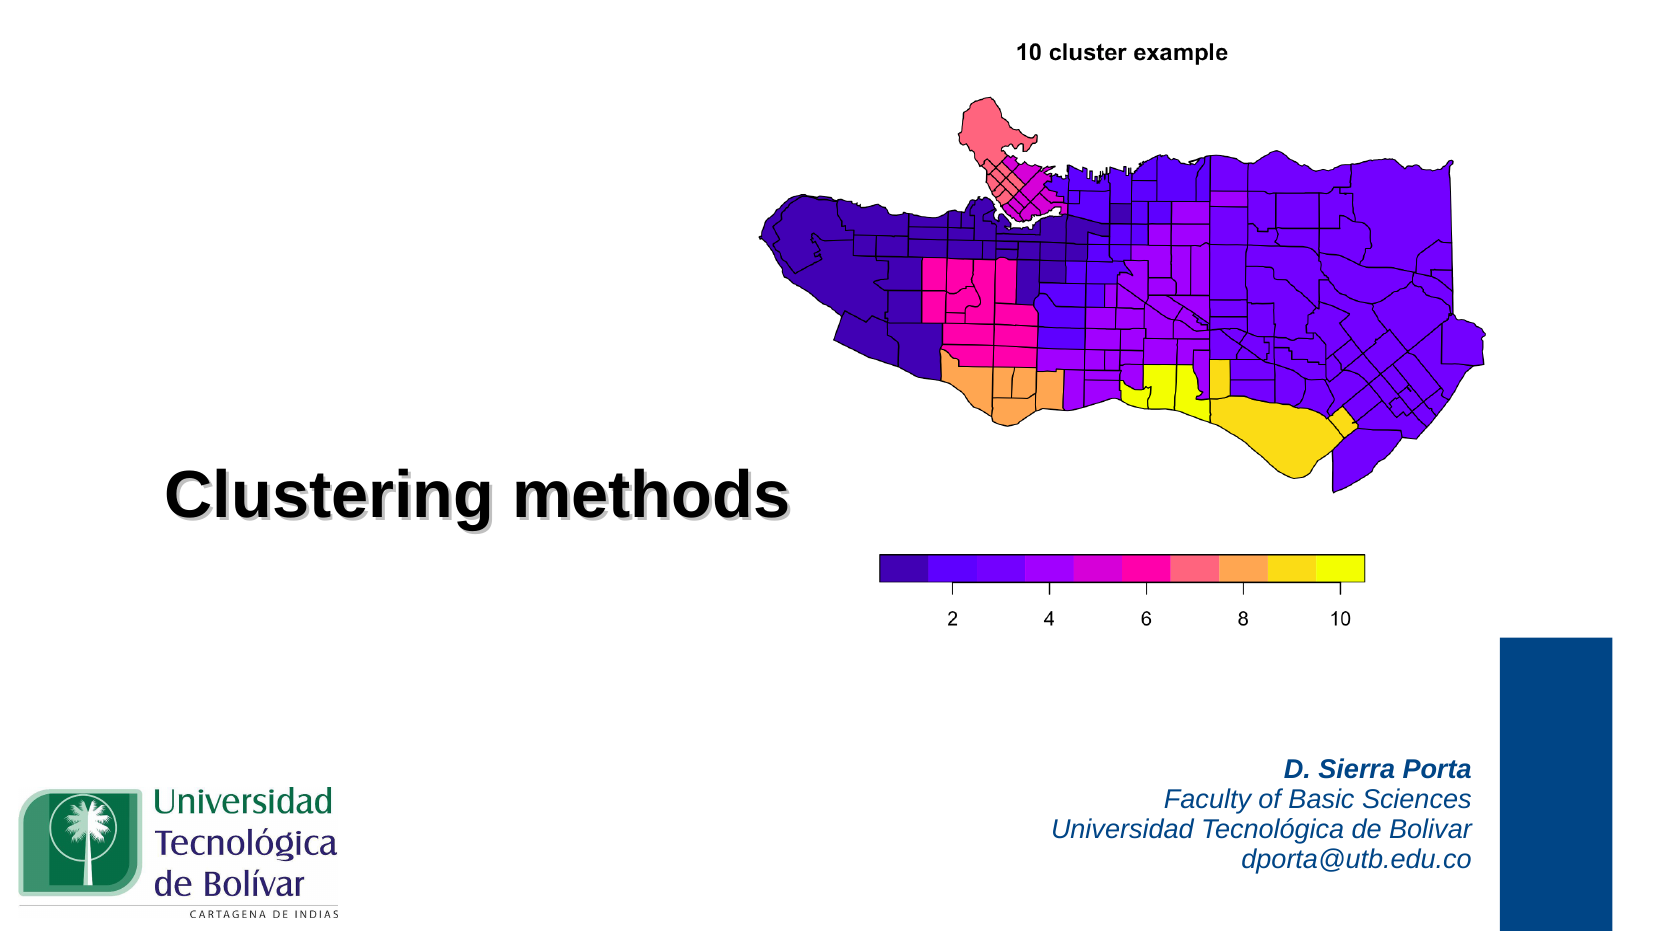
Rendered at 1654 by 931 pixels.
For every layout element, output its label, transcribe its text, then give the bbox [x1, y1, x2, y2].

text_box [1499, 637, 1613, 931]
picture [706, 37, 1538, 632]
text_box Clustering methods [150, 450, 806, 540]
picture [18, 787, 338, 918]
text_box D. Sierra Porta Faculty of Basic Sciences Universidad Tecnológica de Bolivar dporta@utb.edu.co [900, 746, 1487, 882]
